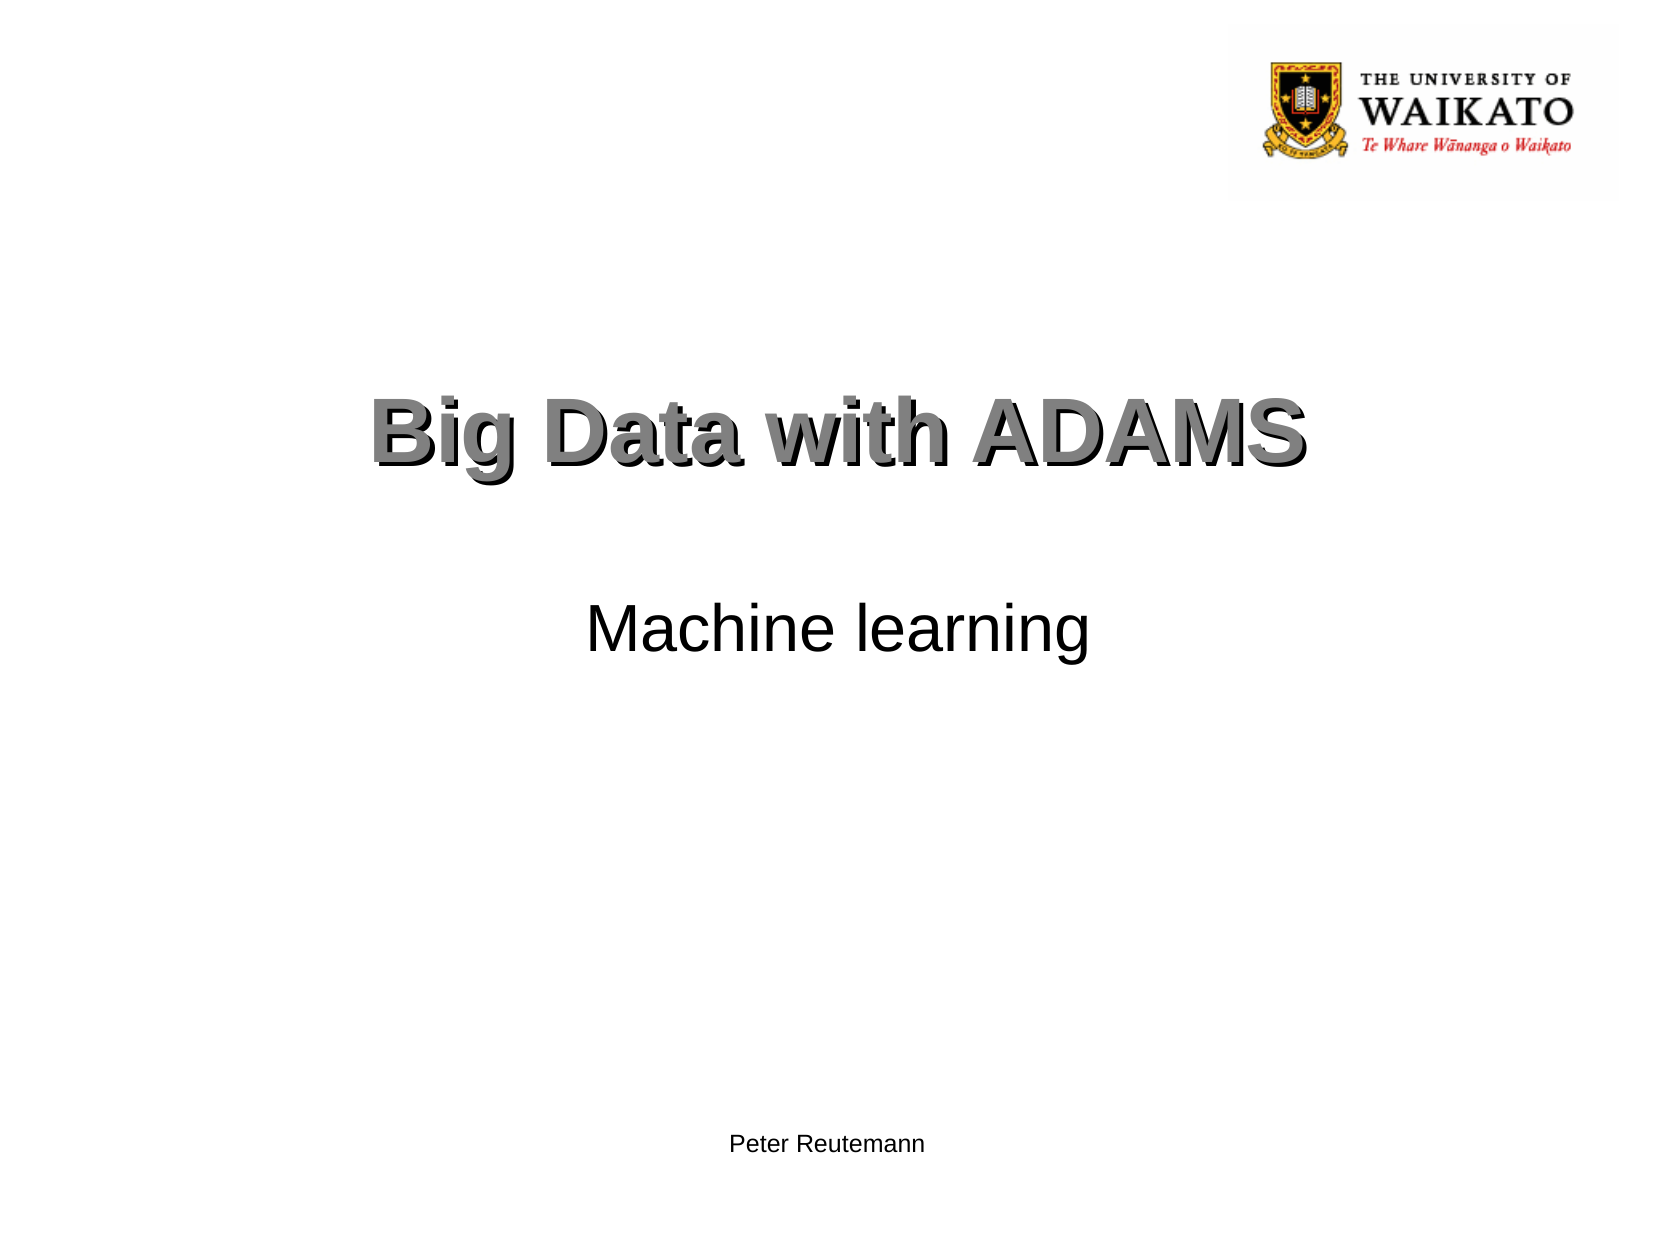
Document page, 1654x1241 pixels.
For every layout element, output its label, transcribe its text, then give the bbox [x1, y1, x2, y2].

title Big Data with ADAMS [94, 326, 1583, 535]
picture [1228, 24, 1619, 201]
subtitle Machine learning [94, 590, 1583, 739]
